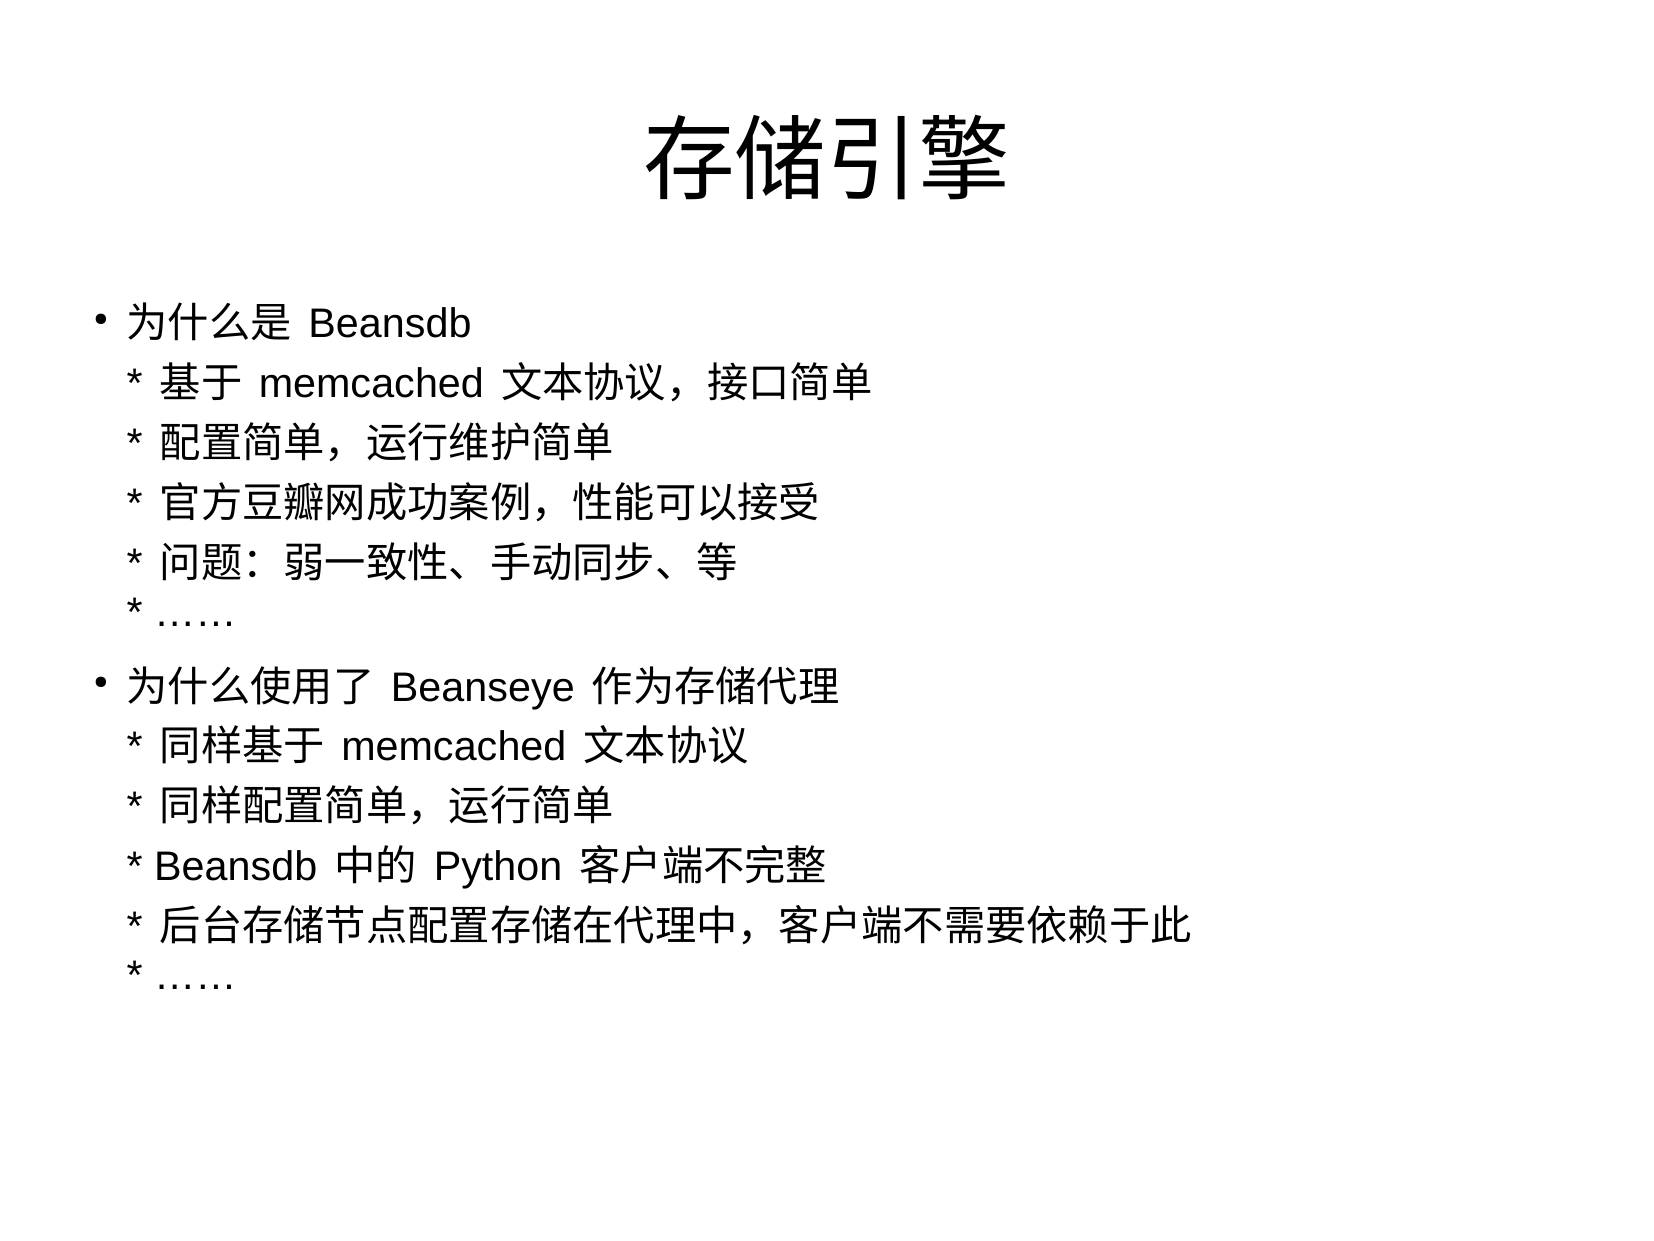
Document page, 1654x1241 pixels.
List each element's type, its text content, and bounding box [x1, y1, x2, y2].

list 为什么是 Beansdb * 基于 memcached 文本协议，接口简单 * 配置简单，运行维护简单 * 官方豆瓣网成功案例，性能可以接受 * 问题：弱一致性、手动同步、等 * …… 为什么使用了 Beanseye 作为存储代理 * 同样基于 memcached 文本协议 * 同样配置简单，运行简单 * Beansdb 中的 Python 客户端不完整 * 后台存储节点配置存储在代理中，客户端不需要依赖于此 * …… [82, 290, 1571, 1010]
title 存储引擎 [82, 49, 1571, 257]
